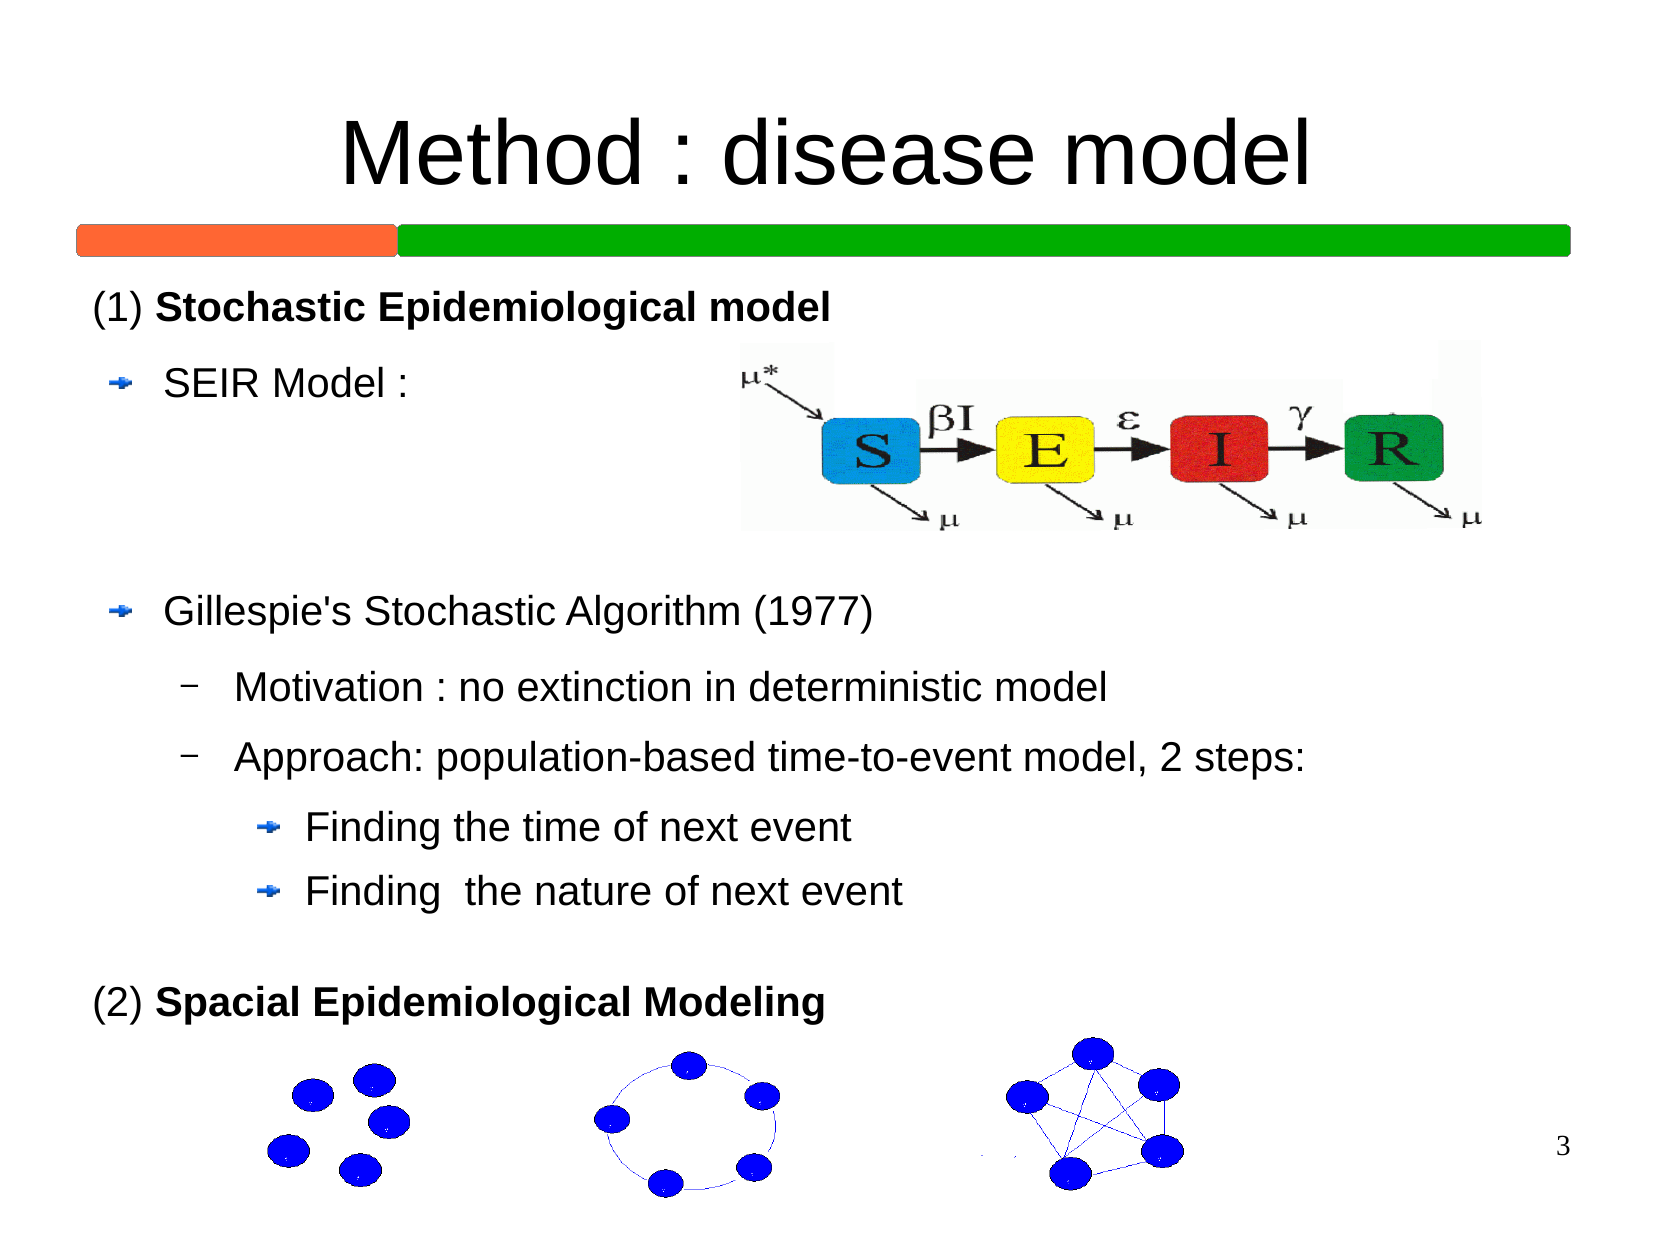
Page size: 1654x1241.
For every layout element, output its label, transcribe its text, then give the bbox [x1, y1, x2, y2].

picture [708, 324, 1548, 591]
picture [577, 1027, 799, 1204]
text_box [76, 224, 1571, 257]
picture [248, 1059, 429, 1191]
picture [978, 1027, 1217, 1205]
title Method : disease model [82, 49, 1571, 226]
list (1) Stochastic Epidemiological model SEIR Model : Gillespie's Stochastic Algorithm (1977) Motivation : no extinction in deterministic model Approach: population-based time-to-event model, 2 steps: Finding the time of next event Finding the nature of next event (2) Spacial Epidemiological Modeling [92, 283, 1548, 1217]
